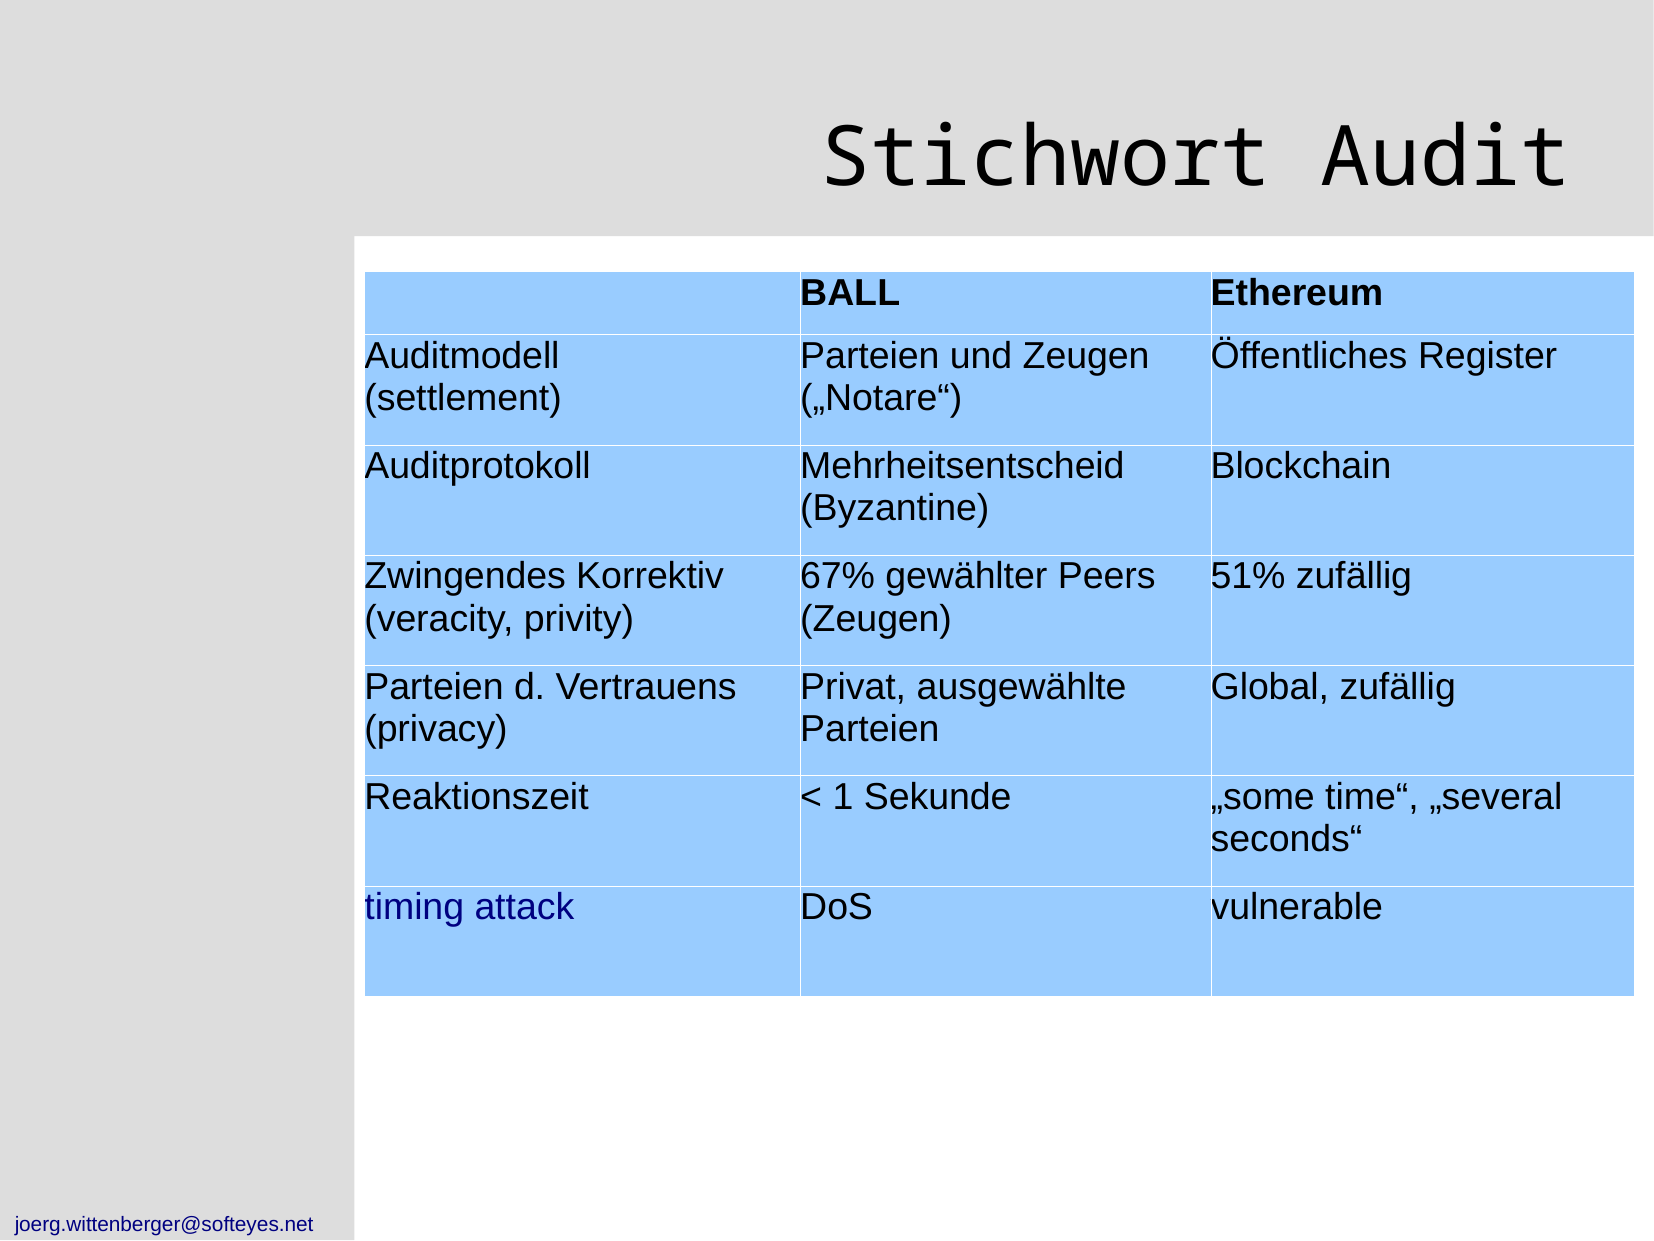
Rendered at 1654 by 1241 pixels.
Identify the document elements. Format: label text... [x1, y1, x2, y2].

table_cell < 1 Sekunde [801, 776, 1211, 886]
table_cell vulnerable [1212, 887, 1634, 996]
table_cell Mehrheitsentscheid (Byzantine) [801, 446, 1211, 555]
table_cell Global, zufällig [1212, 666, 1634, 775]
table_cell Reaktionszeit [365, 776, 800, 886]
table_cell Parteien und Zeugen („Notare“) [801, 335, 1211, 445]
table_header BALL [801, 272, 1211, 334]
table_cell Privat, ausgewählte Parteien [801, 666, 1211, 775]
table_header [365, 272, 800, 334]
title Stichwort Audit [561, 49, 1571, 257]
table_cell „some time“, „several seconds“ [1212, 776, 1634, 886]
table_cell Zwingendes Korrektiv (veracity, privity) [365, 556, 800, 665]
table_cell DoS [801, 887, 1211, 996]
table_cell timing attack [365, 887, 800, 996]
table_cell 51% zufällig [1212, 556, 1634, 665]
table_cell Parteien d. Vertrauens (privacy) [365, 666, 800, 775]
table_cell Öffentliches Register [1212, 335, 1634, 445]
table_cell Auditprotokoll [365, 446, 800, 555]
table_cell Blockchain [1212, 446, 1634, 555]
table_header Ethereum [1212, 272, 1634, 334]
table_cell Auditmodell (settlement) [365, 335, 800, 445]
table_cell 67% gewählter Peers (Zeugen) [801, 556, 1211, 665]
